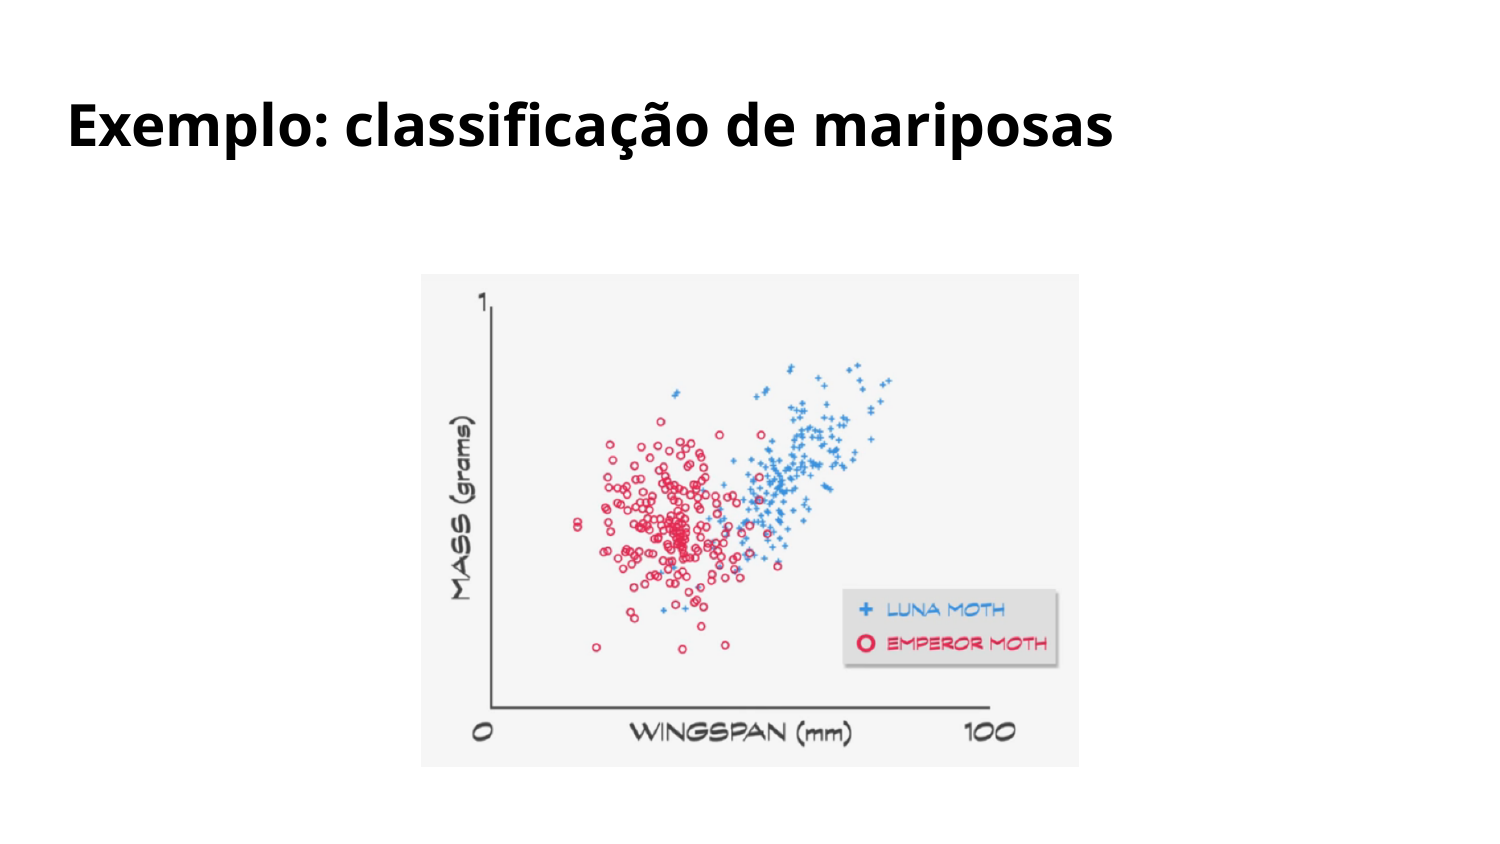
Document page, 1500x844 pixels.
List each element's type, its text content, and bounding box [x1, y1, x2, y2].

picture [421, 274, 1079, 767]
title Exemplo: classificação de mariposas [51, 72, 1449, 167]
